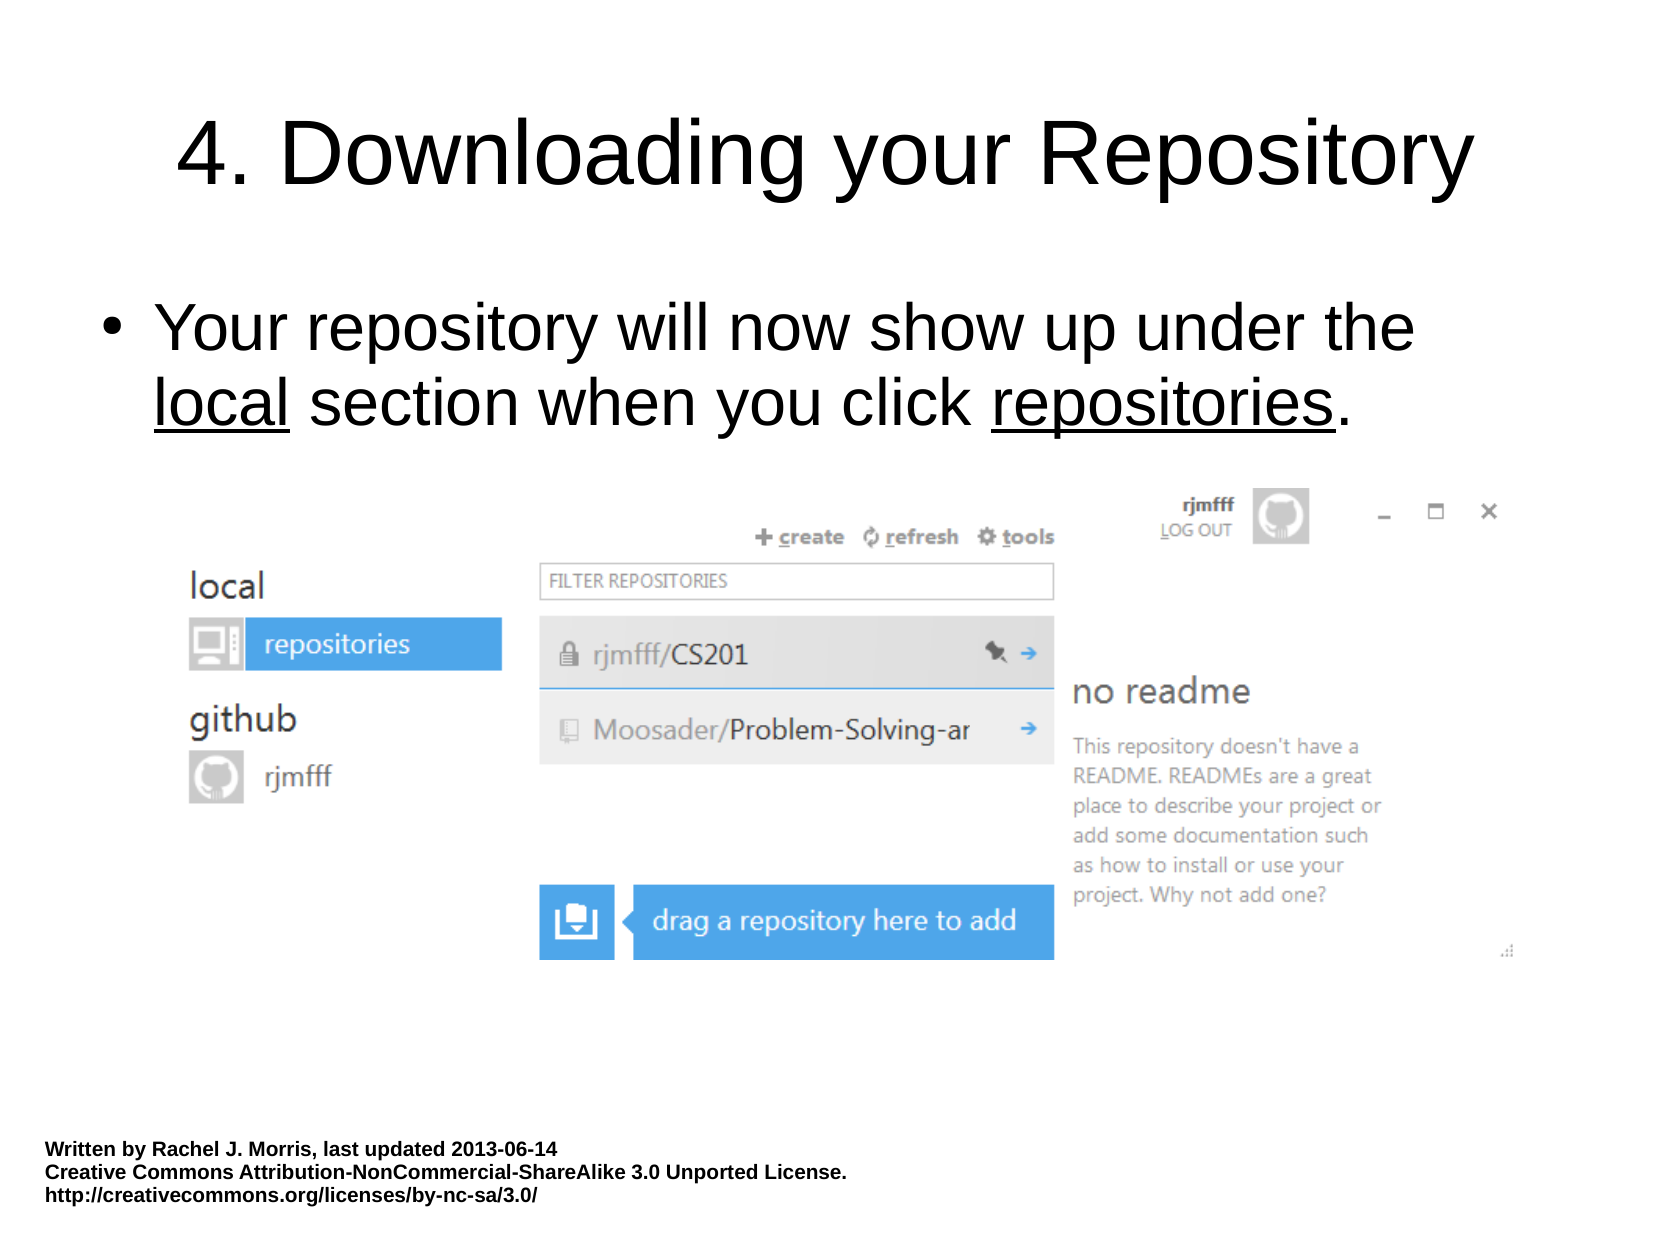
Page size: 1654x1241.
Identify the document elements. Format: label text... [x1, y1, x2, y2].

list Your repository will now show up under the local section when you click repositories. [82, 290, 1538, 1010]
picture [133, 488, 1516, 961]
title 4. Downloading your Repository [82, 49, 1571, 257]
